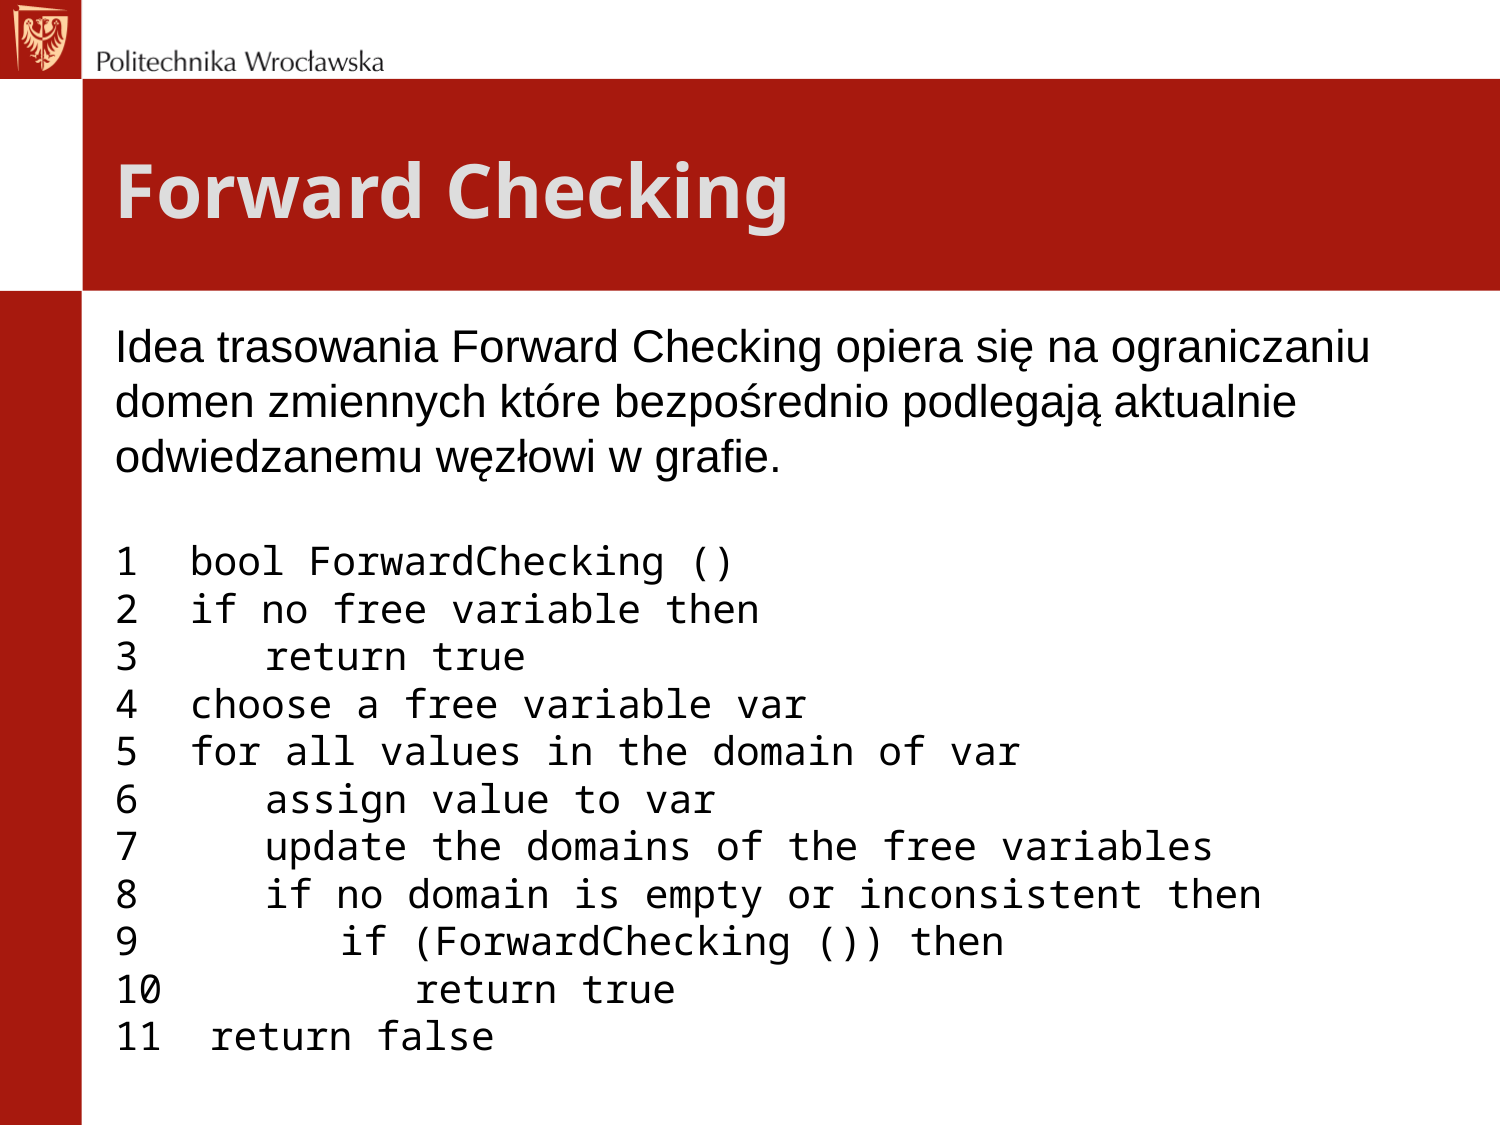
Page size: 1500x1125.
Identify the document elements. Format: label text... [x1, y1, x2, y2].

picture [0, 0, 384, 79]
text_box Idea trasowania Forward Checking opiera się na ograniczaniu domen zmiennych które bezpośrednio podlegają aktualnie odwiedzanemu węzłowi w grafie. 1 bool ForwardChecking () 2 if no free variable then 3 return true 4 choose a free variable var 5 for all values in the domain of var 6 assign value to var 7 update the domains of the free variables 8 if no domain is empty or inconsistent then 9 if (ForwardChecking ()) then 10 return true 11 return false [100, 308, 1483, 1106]
text_box Forward Checking [100, 103, 1483, 273]
